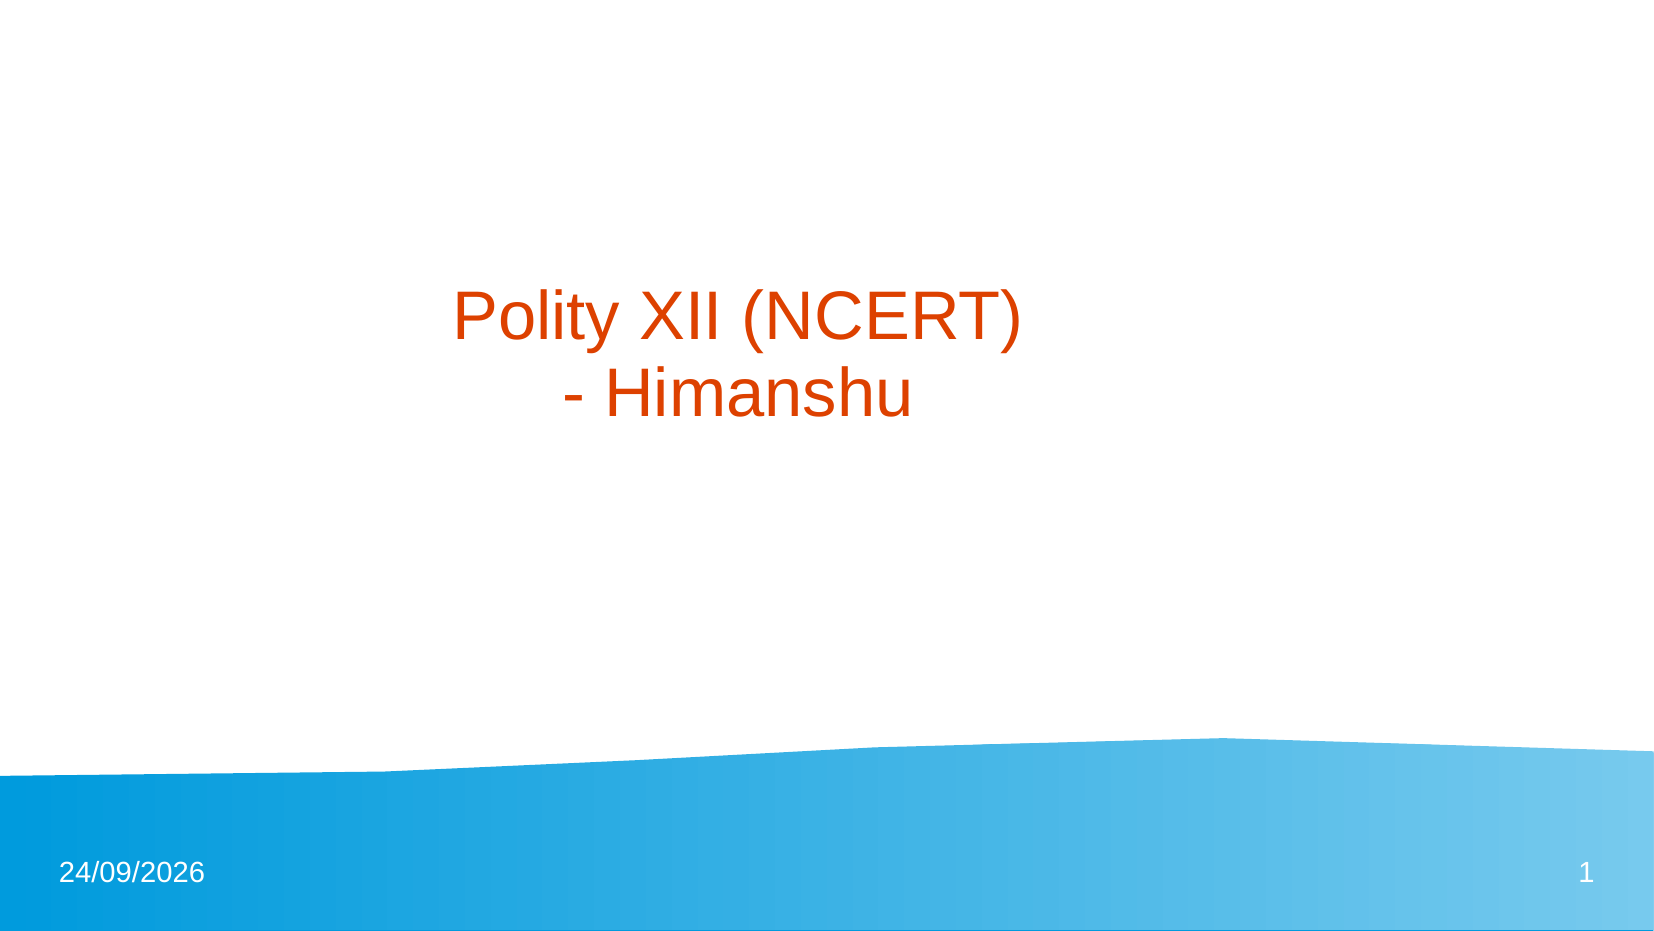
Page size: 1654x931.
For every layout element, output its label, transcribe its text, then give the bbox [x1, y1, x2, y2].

title Polity XII (NCERT) - Himanshu [0, 265, 1477, 443]
